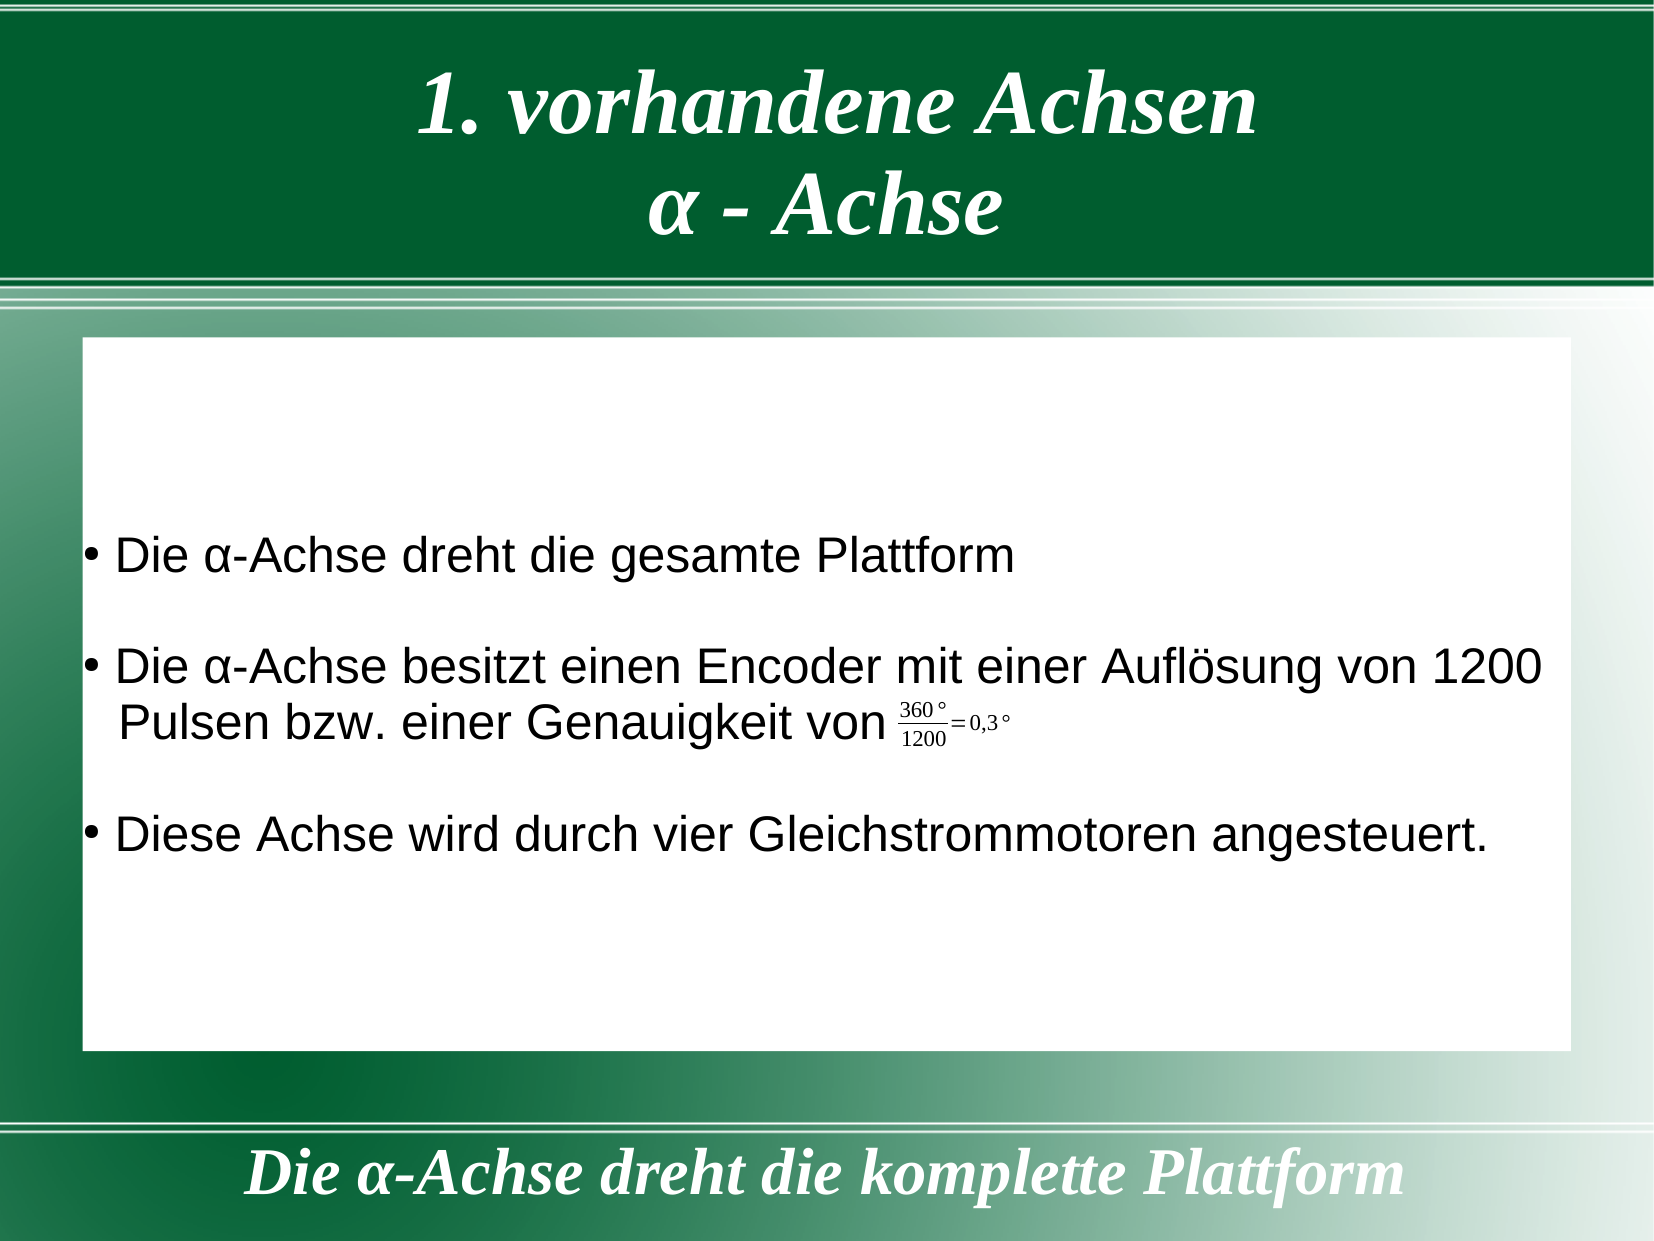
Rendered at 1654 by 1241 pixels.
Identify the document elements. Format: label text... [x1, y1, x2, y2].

title Die α-Achse dreht die komplette Plattform [11, 1068, 1642, 1241]
title 1. vorhandene Achsen α - Achse [82, 49, 1571, 257]
text_box Die α-Achse dreht die gesamte Plattform Die α-Achse besitzt einen Encoder mit einer Auflösung von 1200 Pulsen bzw. einer Genauigkeit von Diese Achse wird durch vier Gleichstrommotoren angesteuert. [82, 337, 1571, 1052]
chart [891, 696, 1017, 752]
picture [0, 0, 1654, 1241]
